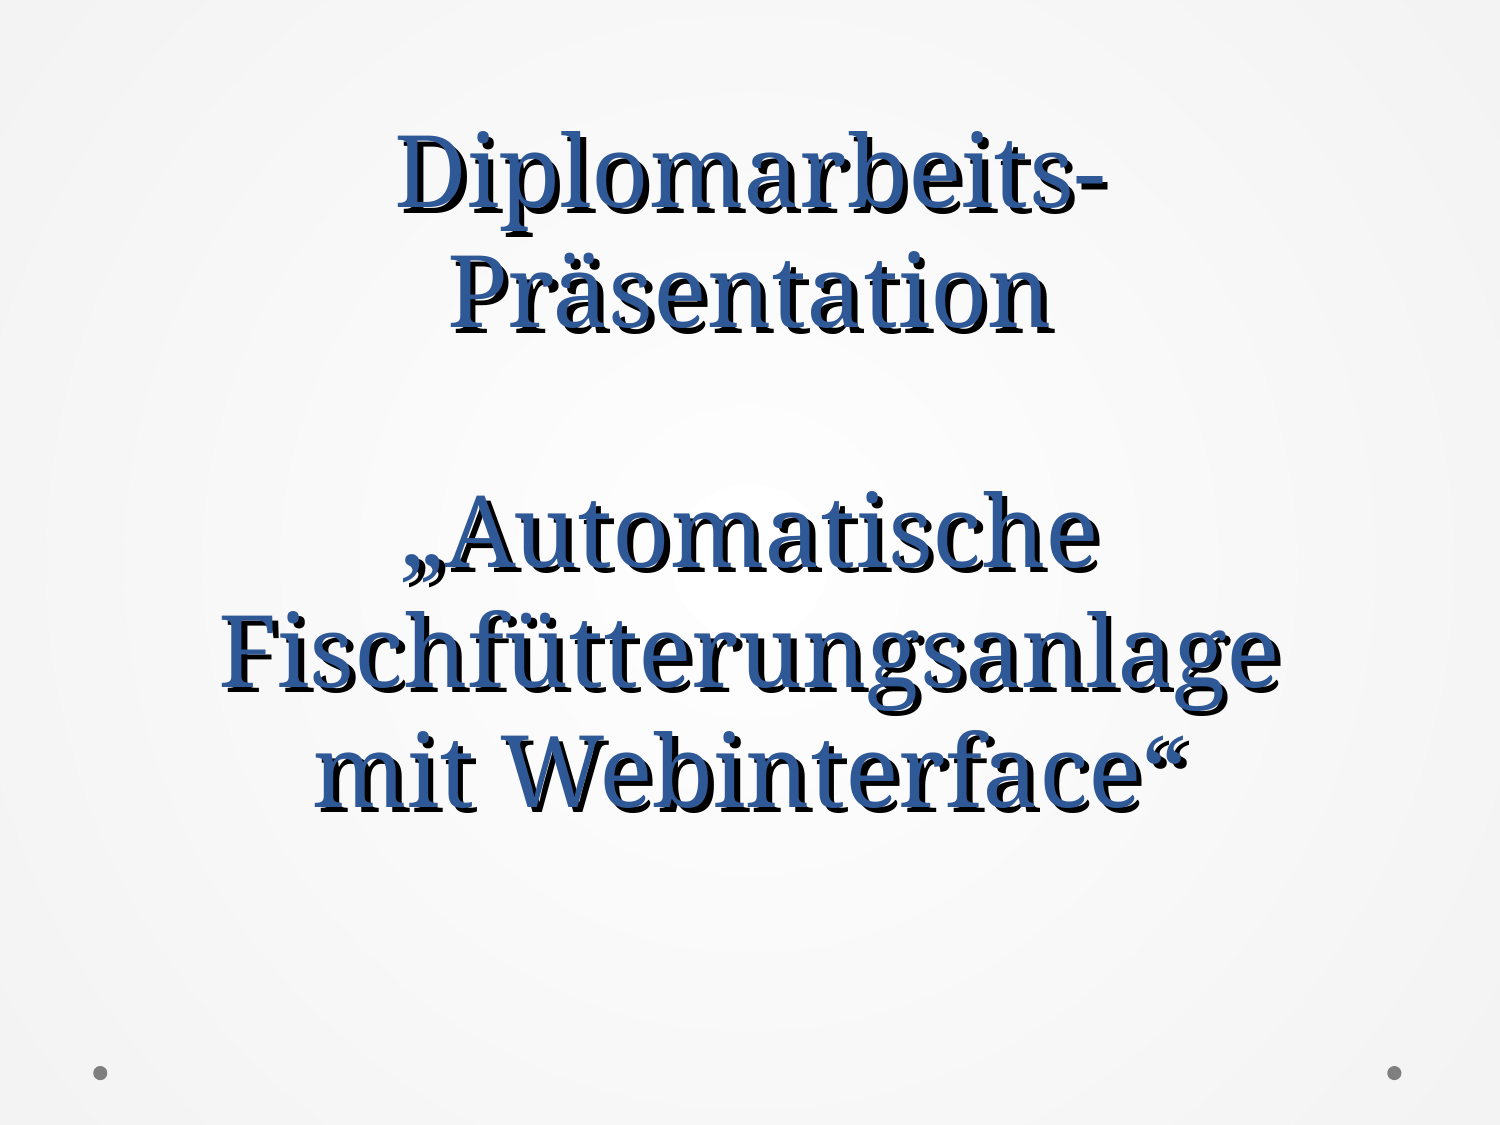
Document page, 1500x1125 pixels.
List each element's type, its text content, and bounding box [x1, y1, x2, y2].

title Diplomarbeits- Präsentation „Automatische Fischfütterungsanlage mit Webinterface“ [112, 99, 1388, 800]
